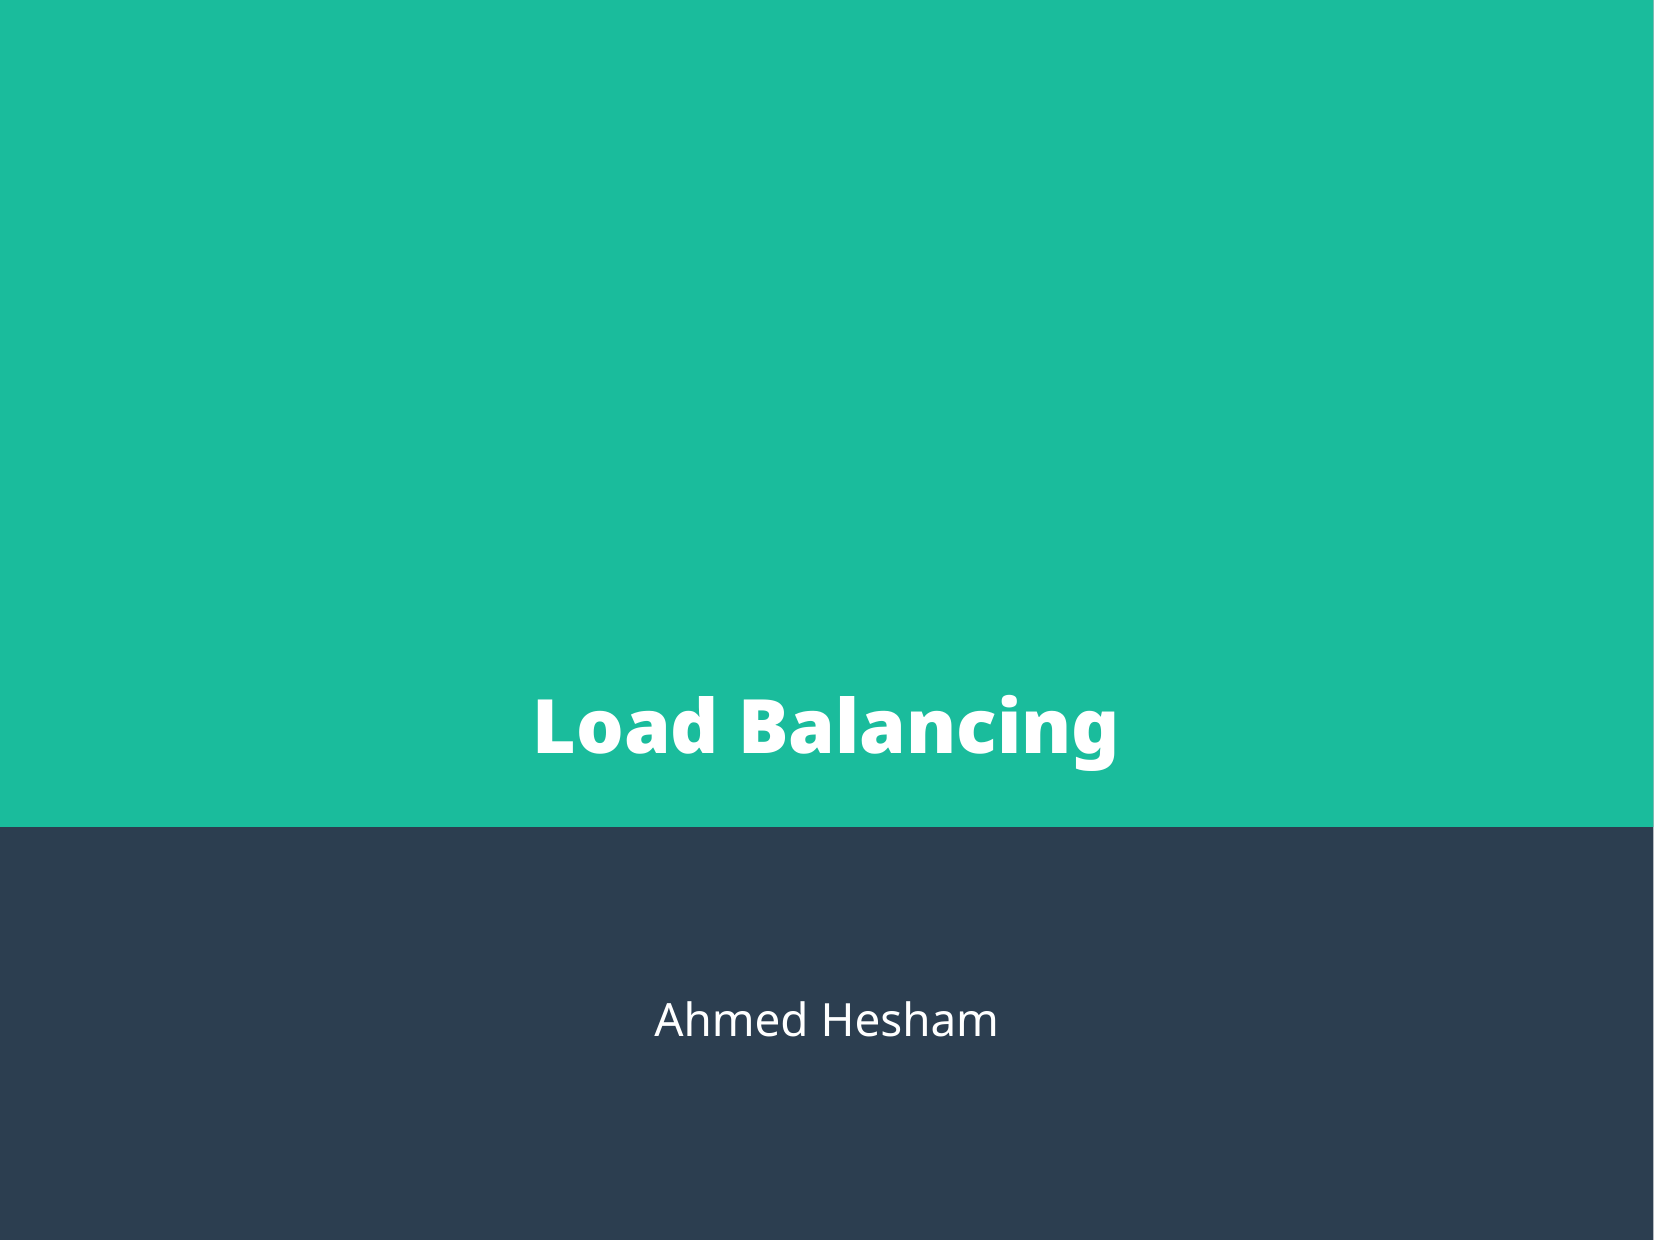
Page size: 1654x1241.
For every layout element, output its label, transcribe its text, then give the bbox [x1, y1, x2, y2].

subtitle Ahmed Hesham [59, 856, 1595, 1182]
title Load Balancing [59, 620, 1595, 778]
